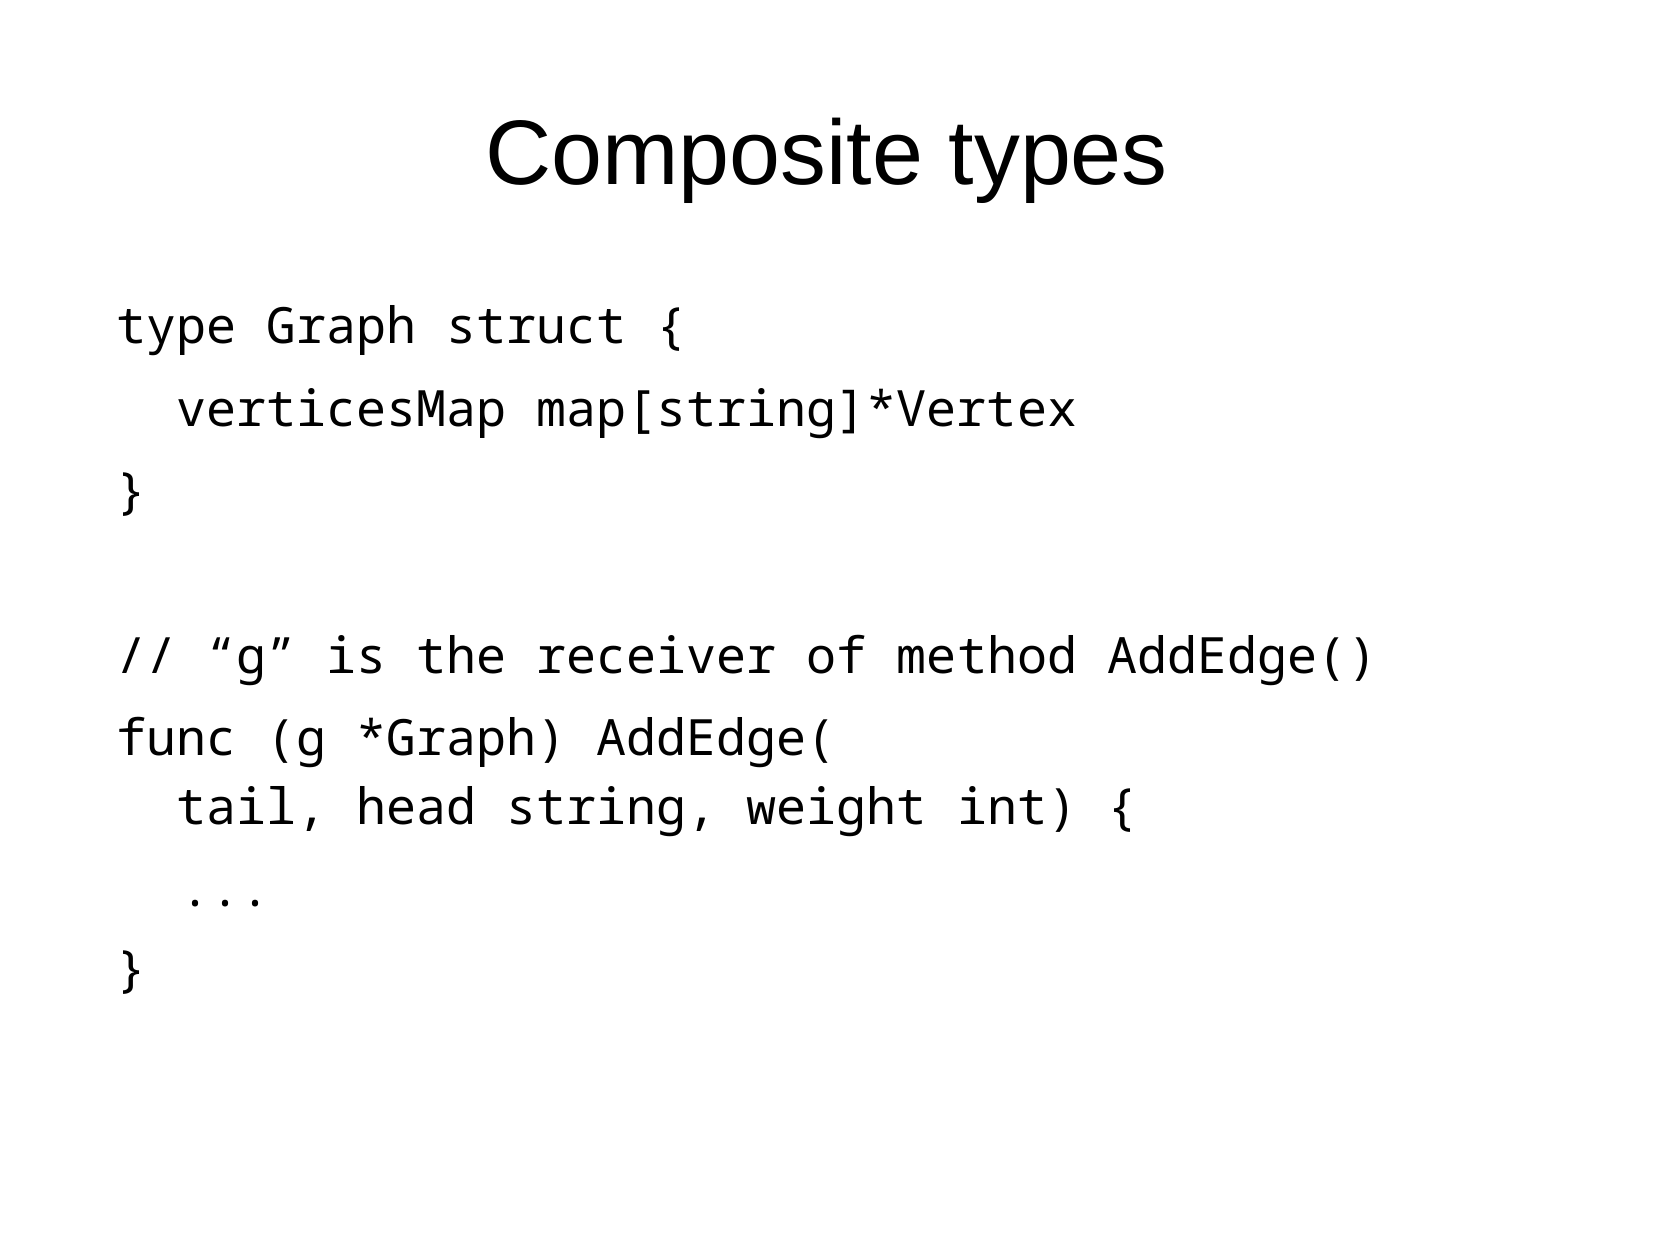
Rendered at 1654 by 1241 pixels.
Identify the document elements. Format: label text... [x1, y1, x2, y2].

title Composite types [82, 49, 1571, 257]
list type Graph struct { verticesMap map[string]*Vertex } // “g” is the receiver of method AddEdge() func (g *Graph) AddEdge( tail, head string, weight int) { ... } [82, 290, 1571, 1010]
